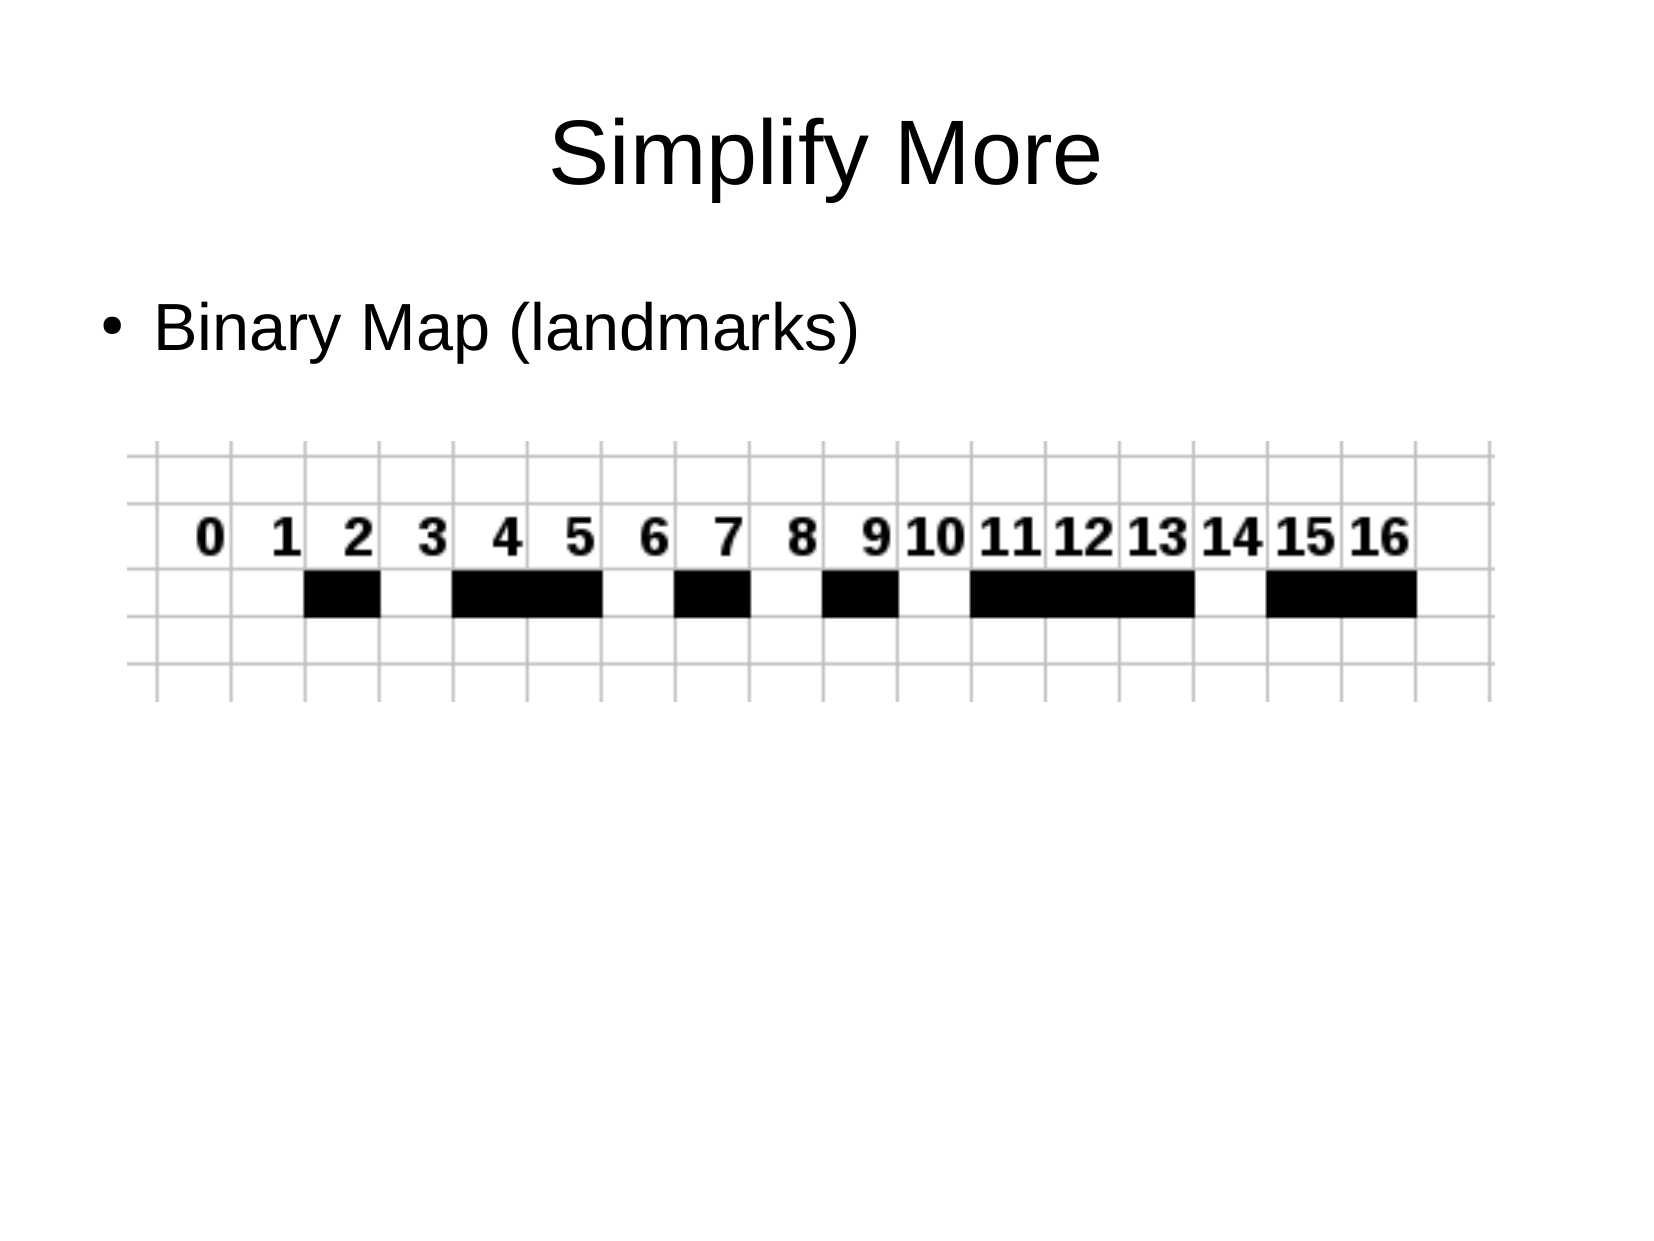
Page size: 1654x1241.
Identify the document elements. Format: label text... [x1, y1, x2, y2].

picture [127, 441, 1495, 702]
list Binary Map (landmarks) [82, 290, 1571, 1010]
title Simplify More [82, 49, 1571, 257]
